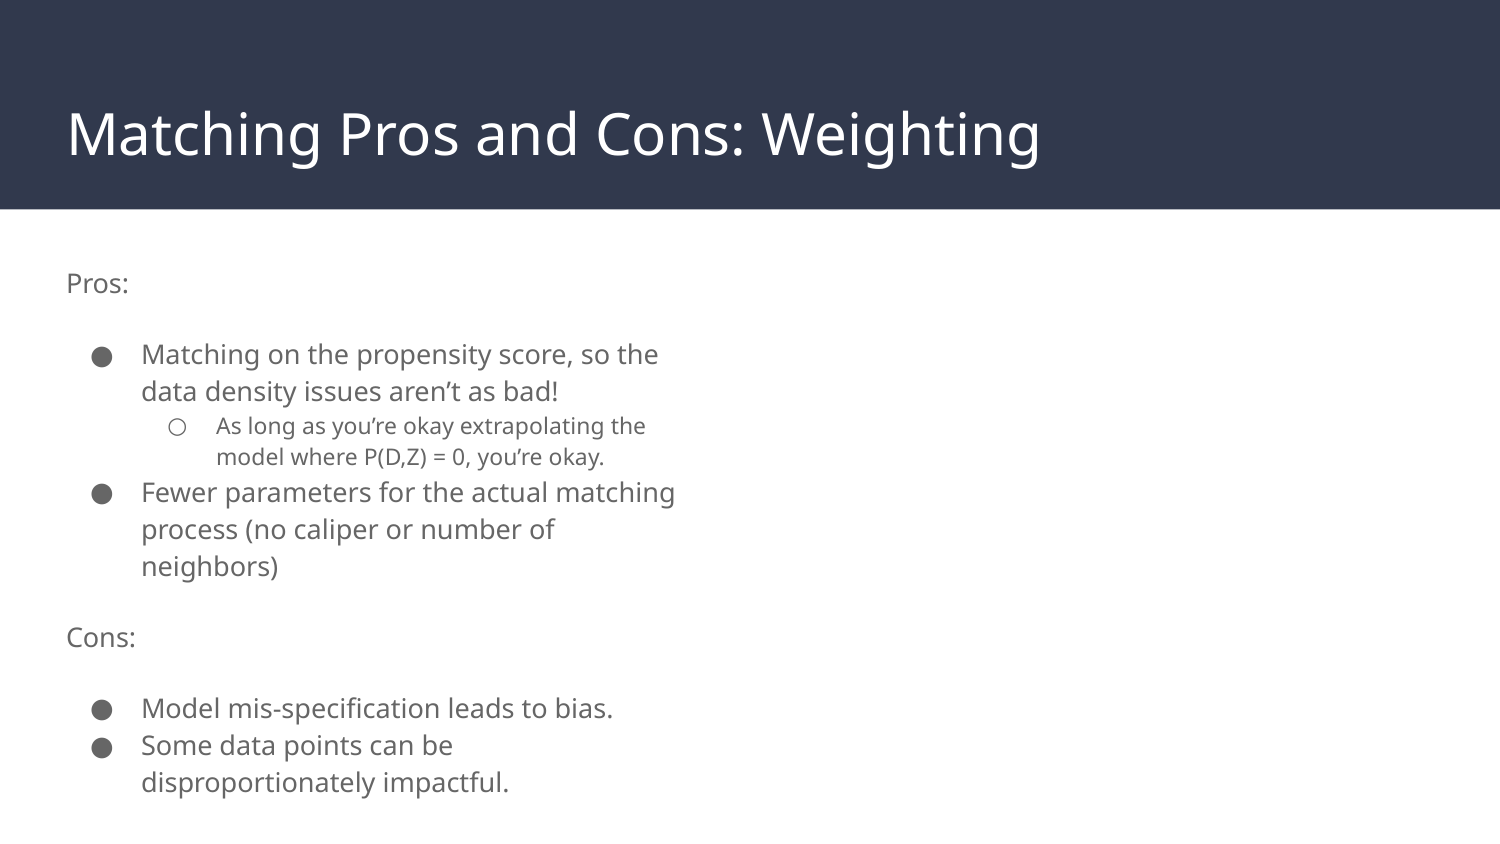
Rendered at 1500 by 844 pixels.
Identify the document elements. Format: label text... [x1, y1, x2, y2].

list Pros: Matching on the propensity score, so the data density issues aren’t as bad! As long as you’re okay extrapolating the model where P(D,Z) = 0, you’re okay. Fewer parameters for the actual matching process (no caliper or number of neighbors) Cons: Model mis-specification leads to bias. Some data points can be disproportionately impactful. [51, 247, 708, 752]
title Matching Pros and Cons: Weighting [51, 82, 1449, 185]
